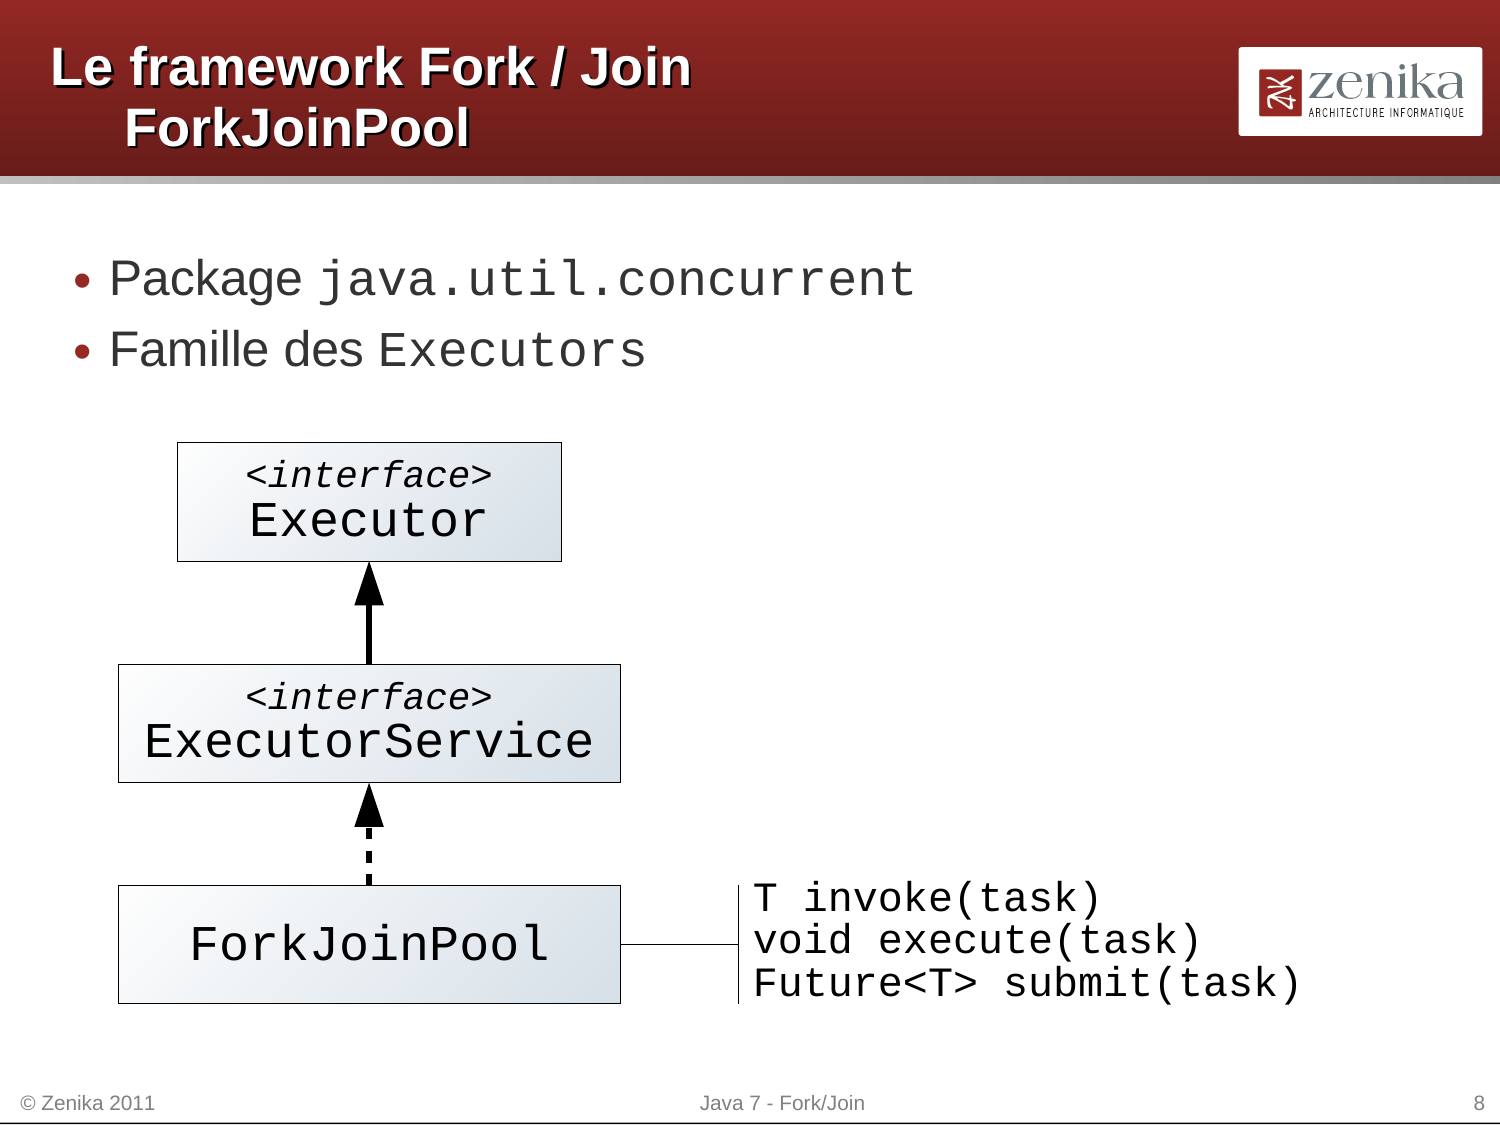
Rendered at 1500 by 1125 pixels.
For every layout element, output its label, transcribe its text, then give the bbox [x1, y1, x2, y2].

text_box <interface> Executor [177, 442, 562, 562]
text_box T invoke(task) void execute(task) Future<T> submit(task) [738, 870, 1447, 1018]
text_box <interface> ExecutorService [118, 664, 621, 783]
list Package java.util.concurrent Famille des Executors [50, 249, 1435, 1079]
text_box ForkJoinPool [118, 885, 621, 1004]
title Le framework Fork / Join ForkJoinPool [50, 15, 1206, 180]
picture [1257, 58, 1464, 125]
